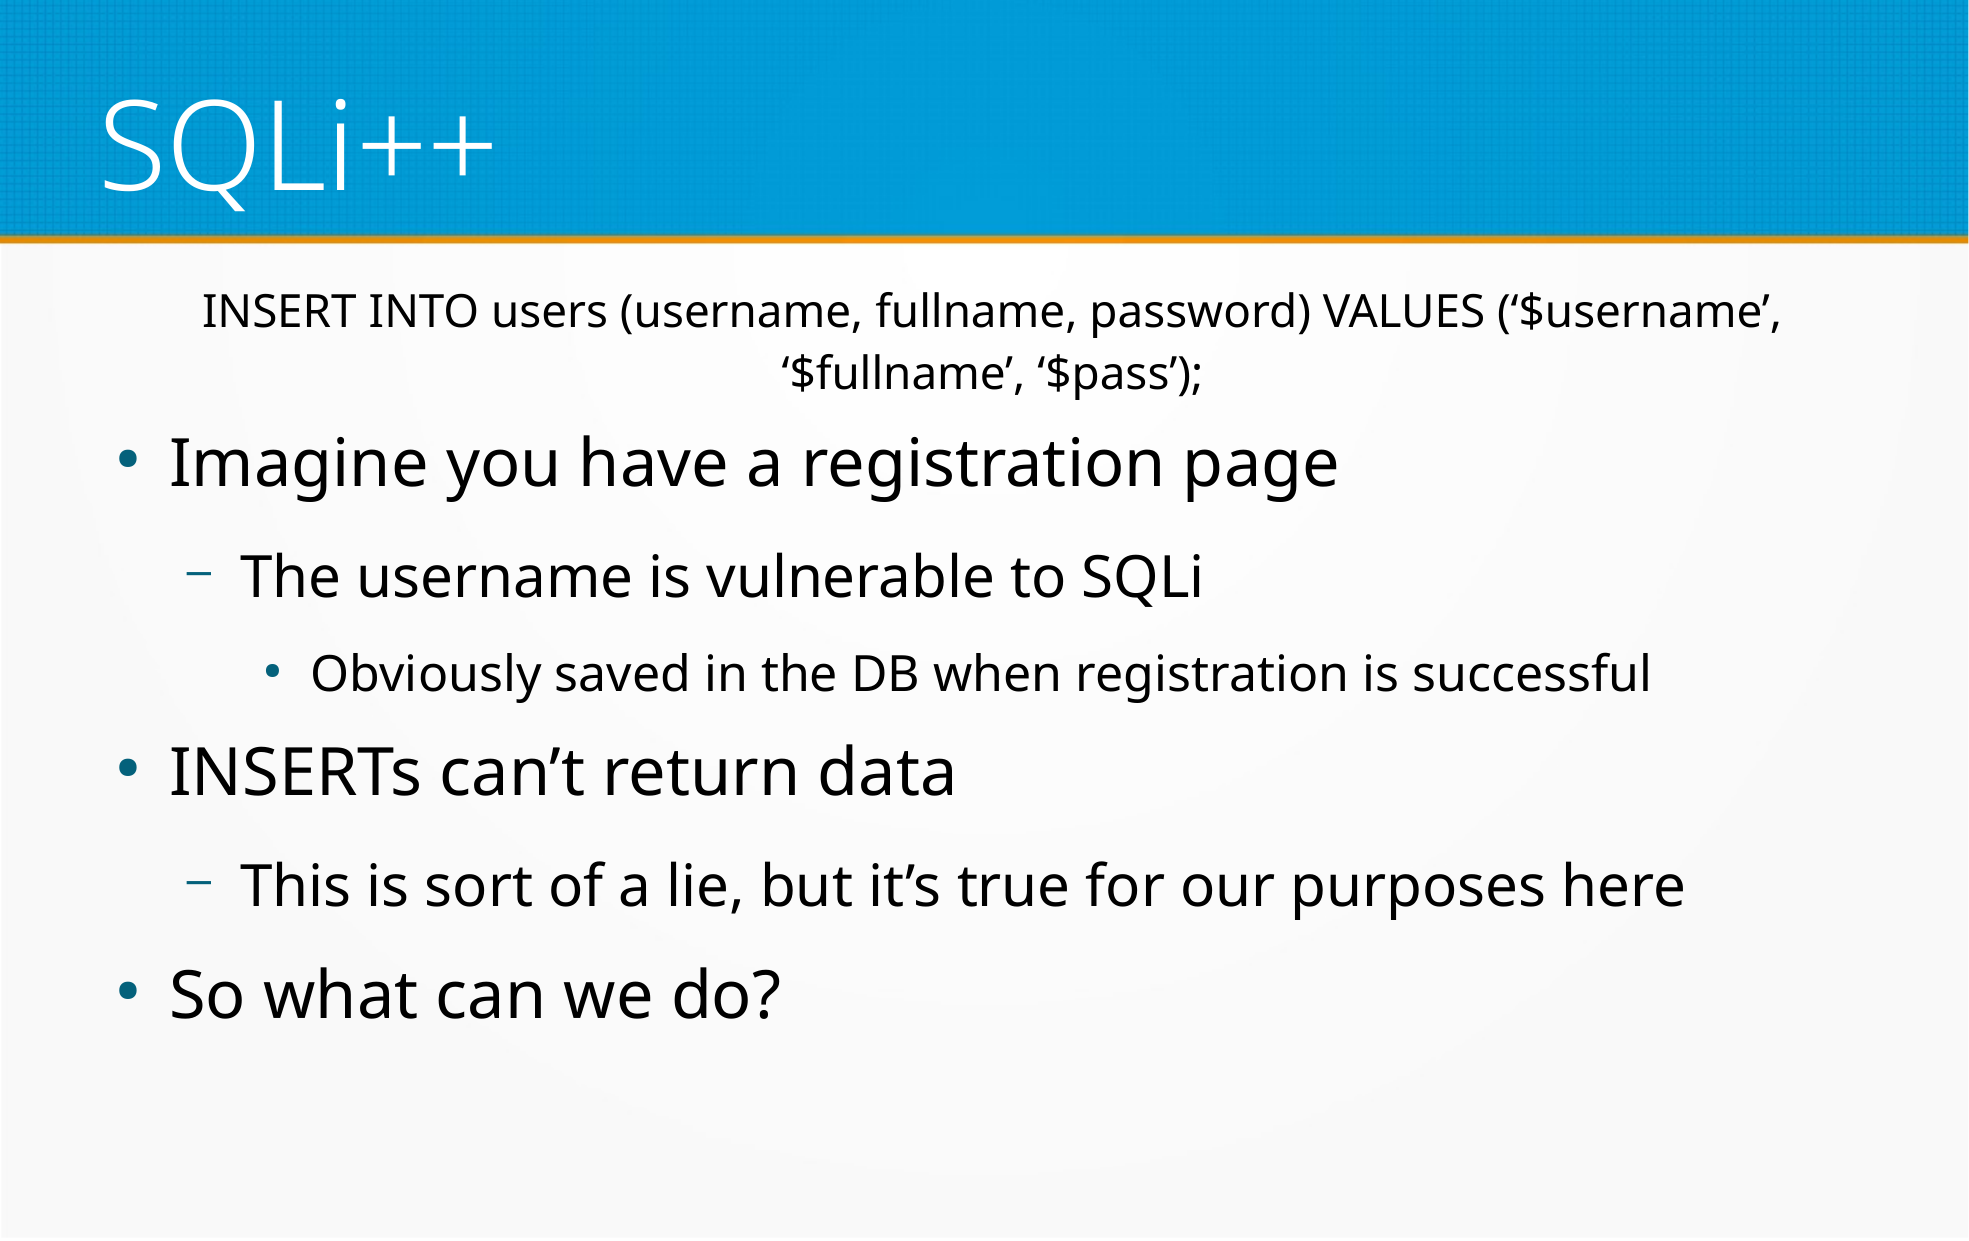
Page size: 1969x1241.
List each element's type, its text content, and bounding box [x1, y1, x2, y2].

title SQLi++ [98, 19, 1870, 227]
list Imagine you have a registration page The username is vulnerable to SQLi Obviously saved in the DB when registration is successful INSERTs can’t return data This is sort of a lie, but it’s true for our purposes here So what can we do? [98, 415, 1861, 1181]
picture [0, 233, 1969, 1241]
text_box INSERT INTO users (username, fullname, password) VALUES (‘$username’, ‘$fullname’, ‘$pass’); [75, 277, 1876, 404]
